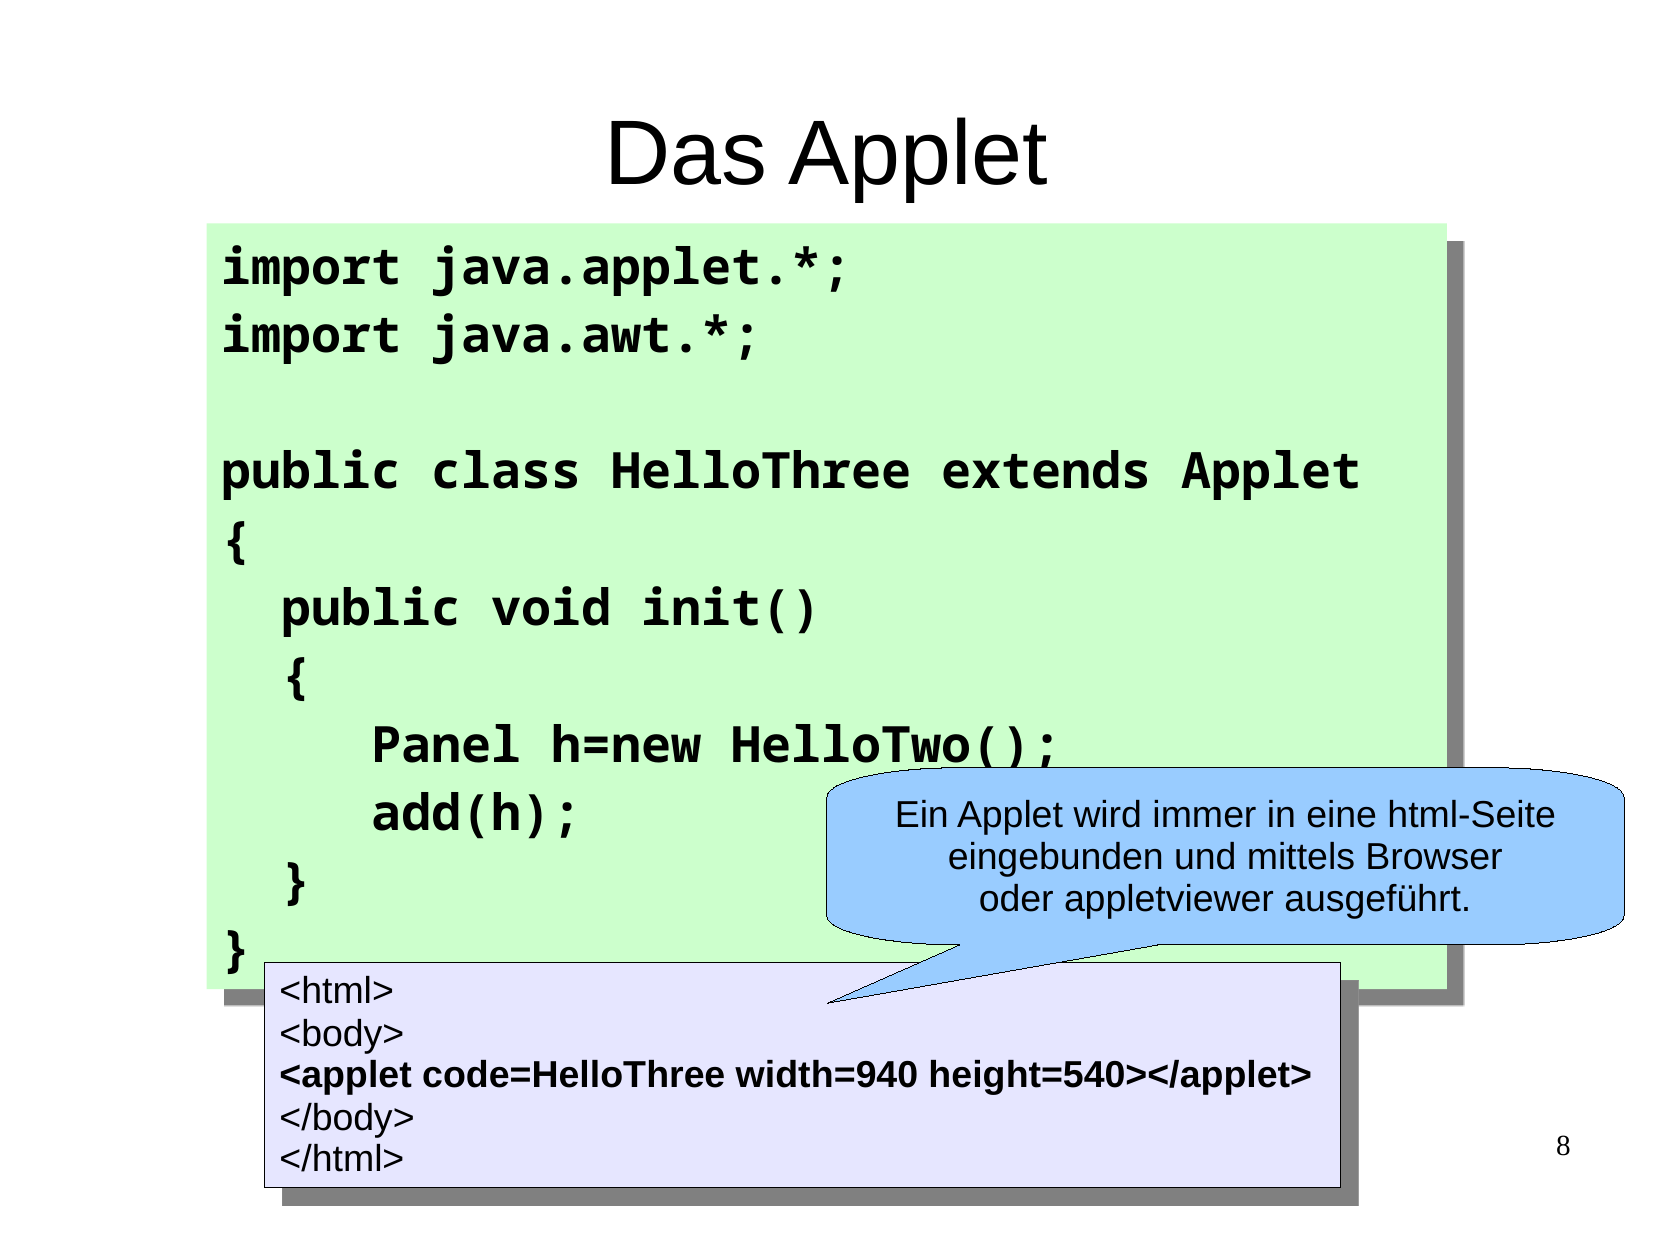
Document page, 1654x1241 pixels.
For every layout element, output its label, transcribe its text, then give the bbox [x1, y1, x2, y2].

text_box import java.applet.*; import java.awt.*; public class HelloThree extends Applet { public void init() { Panel h=new HelloTwo(); add(h); } } [206, 223, 1447, 904]
title Das Applet [82, 49, 1571, 257]
text_box Ein Applet wird immer in eine html-Seite eingebunden und mittels Browser oder appletviewer ausgeführt. [826, 767, 1625, 1004]
text_box <html> <body> <applet code=HelloThree width=940 height=540></applet> </body> </html> [264, 962, 1341, 1188]
